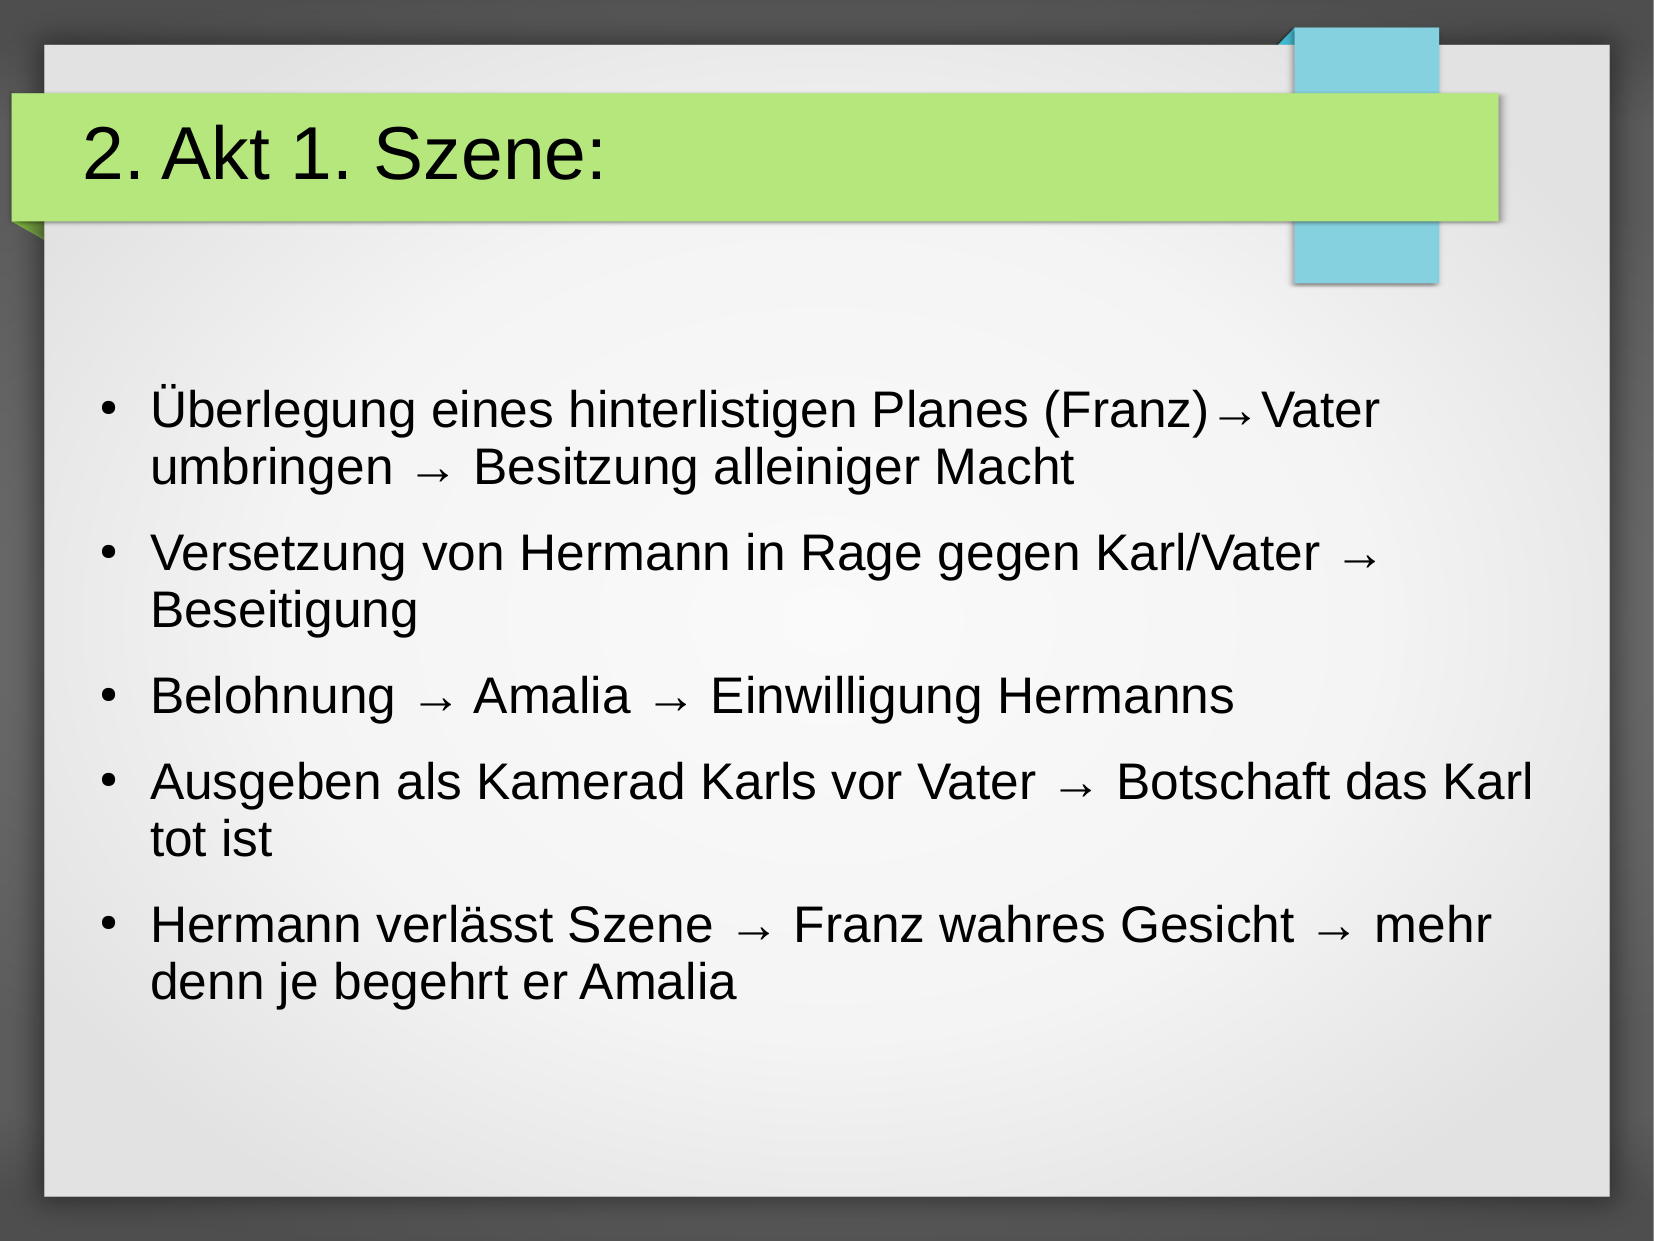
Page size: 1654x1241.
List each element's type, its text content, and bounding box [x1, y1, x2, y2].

list Überlegung eines hinterlistigen Planes (Franz)→Vater umbringen → Besitzung alleiniger Macht Versetzung von Hermann in Rage gegen Karl/Vater → Beseitigung Belohnung → Amalia → Einwilligung Hermanns Ausgeben als Kamerad Karls vor Vater → Botschaft das Karl tot ist Hermann verlässt Szene → Franz wahres Gesicht → mehr denn je begehrt er Amalia [82, 295, 1571, 1015]
title 2. Akt 1. Szene: [82, 94, 1264, 213]
picture [0, 0, 1654, 1241]
